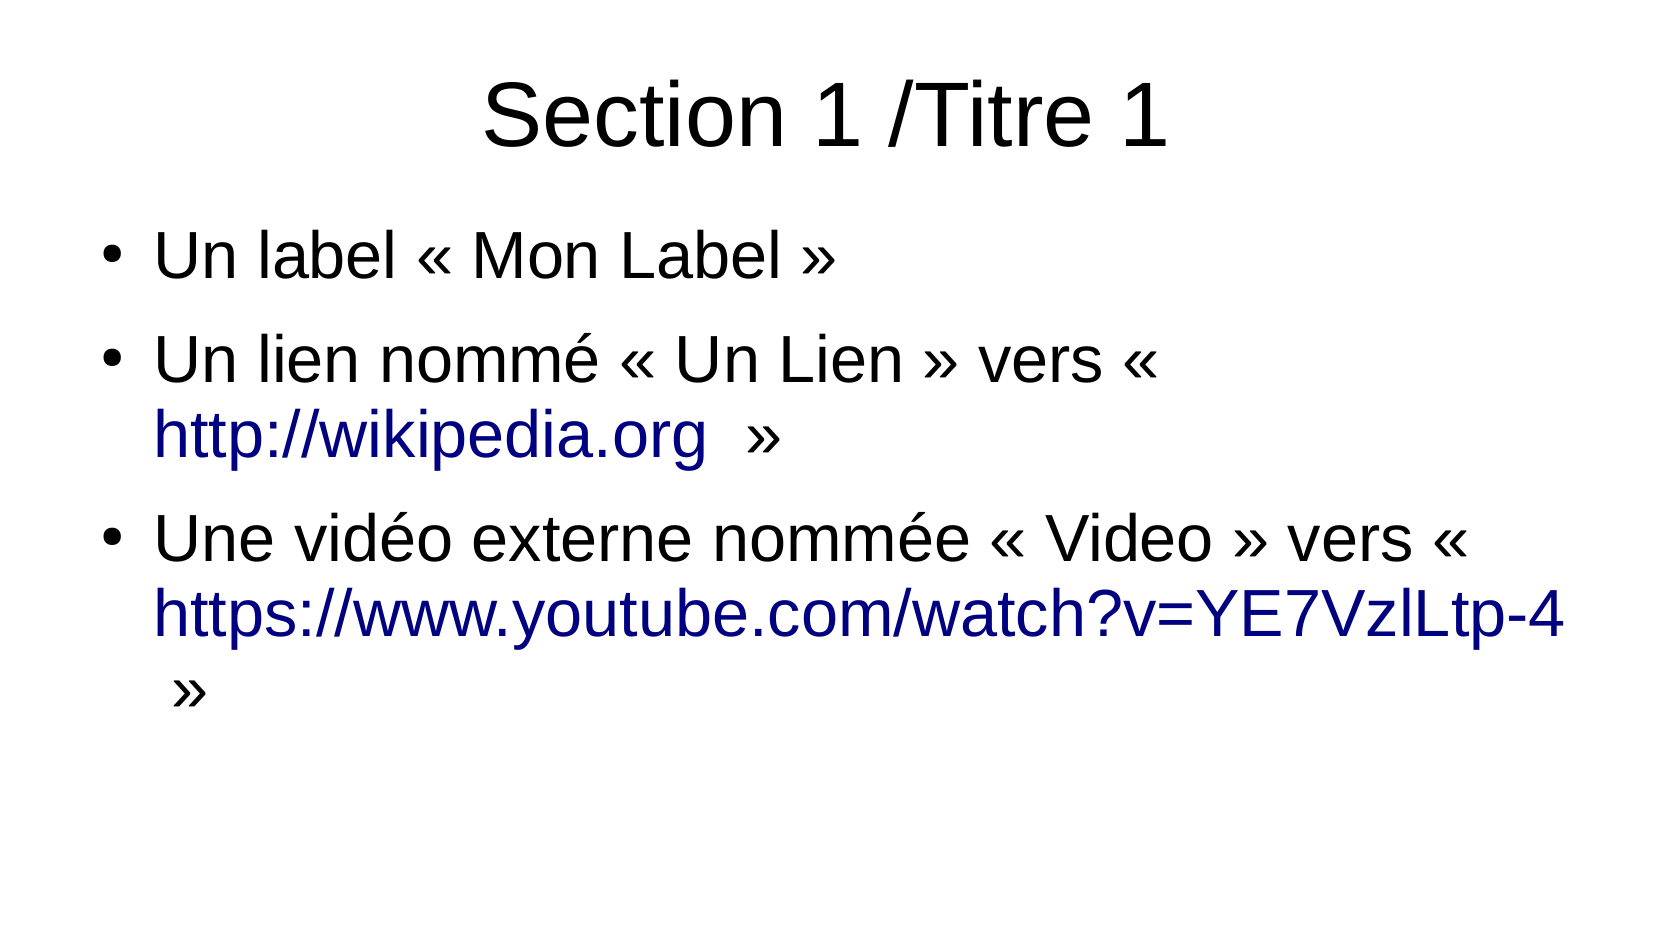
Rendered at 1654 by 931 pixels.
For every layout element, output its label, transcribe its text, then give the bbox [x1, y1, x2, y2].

list Un label « Mon Label » Un lien nommé « Un Lien » vers « http://wikipedia.org » Une vidéo externe nommée « Video » vers « https://www.youtube.com/watch?v=YE7VzlLtp-4 » [82, 217, 1571, 758]
title Section 1 /Titre 1 [82, 37, 1571, 193]
